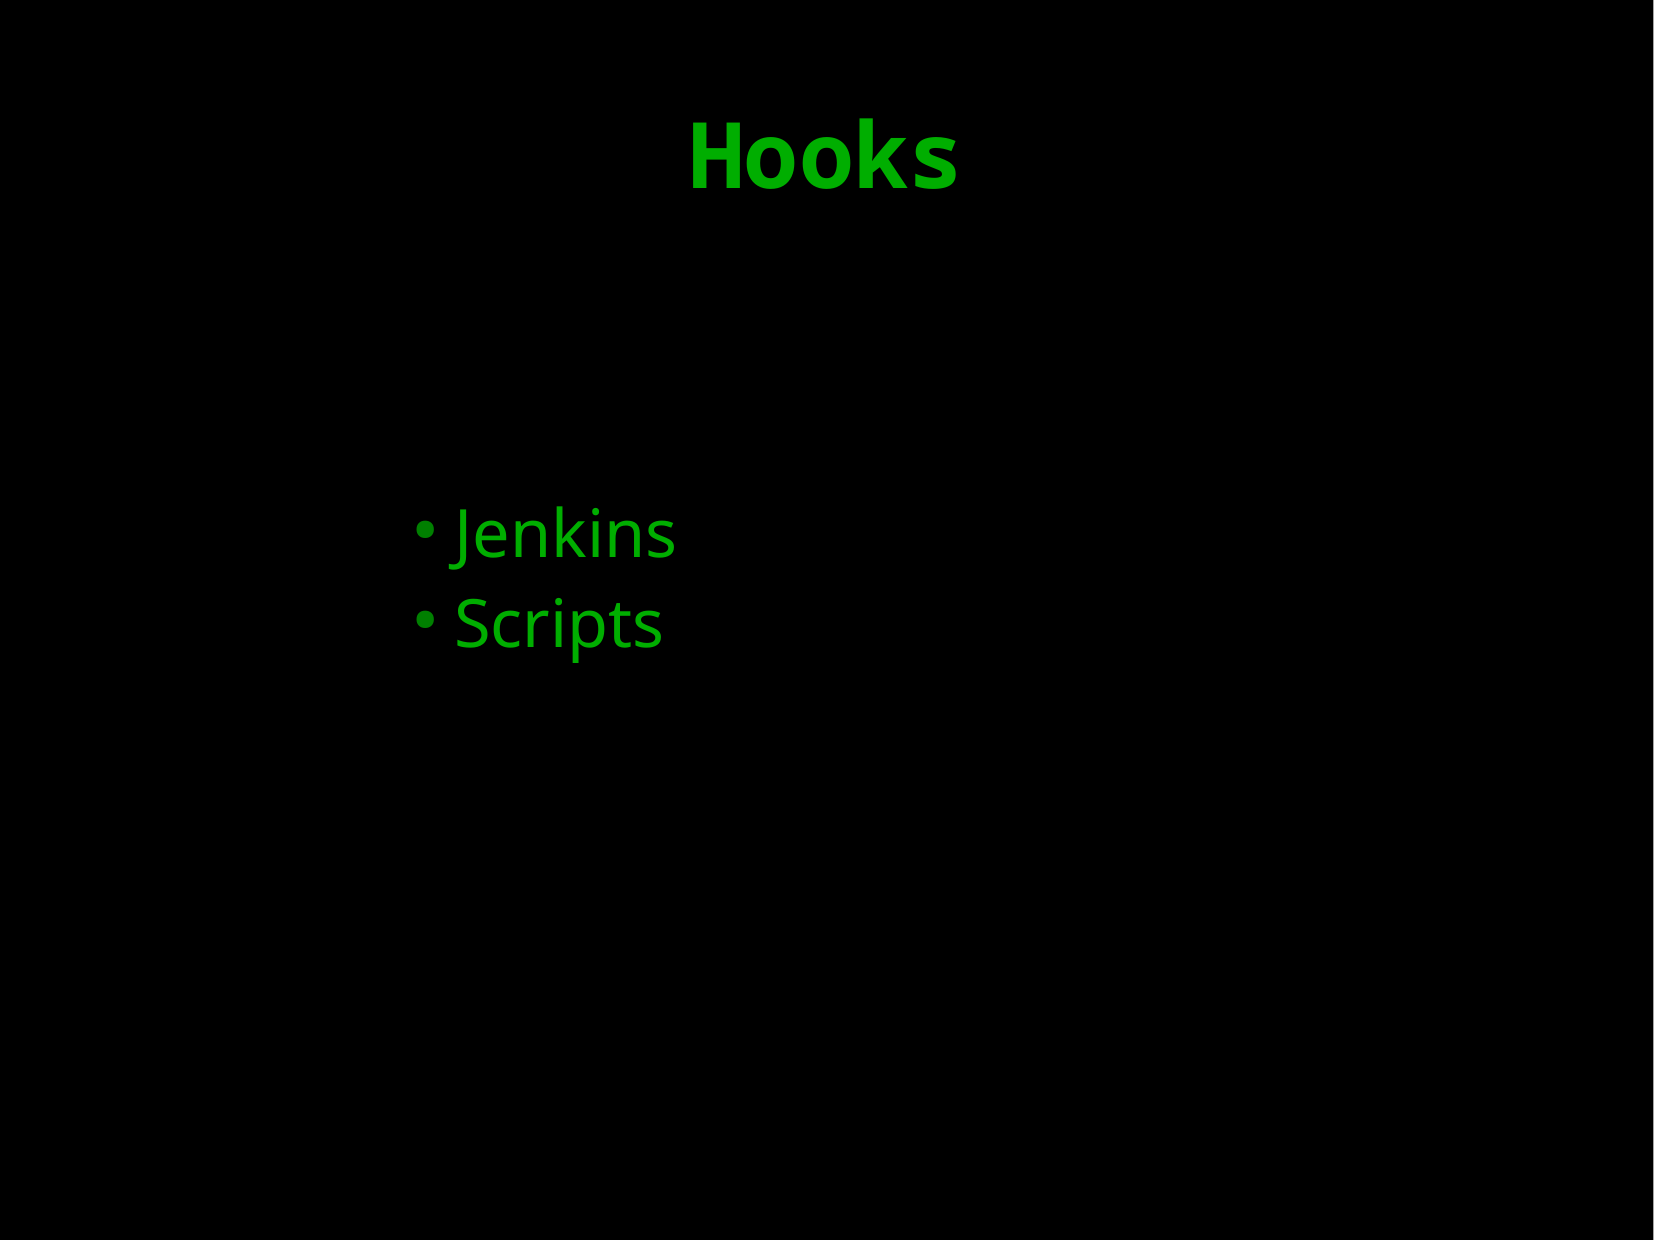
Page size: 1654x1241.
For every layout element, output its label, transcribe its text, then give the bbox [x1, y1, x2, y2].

text_box Jenkins Scripts [413, 330, 1489, 1004]
title Hooks [82, 43, 1571, 263]
